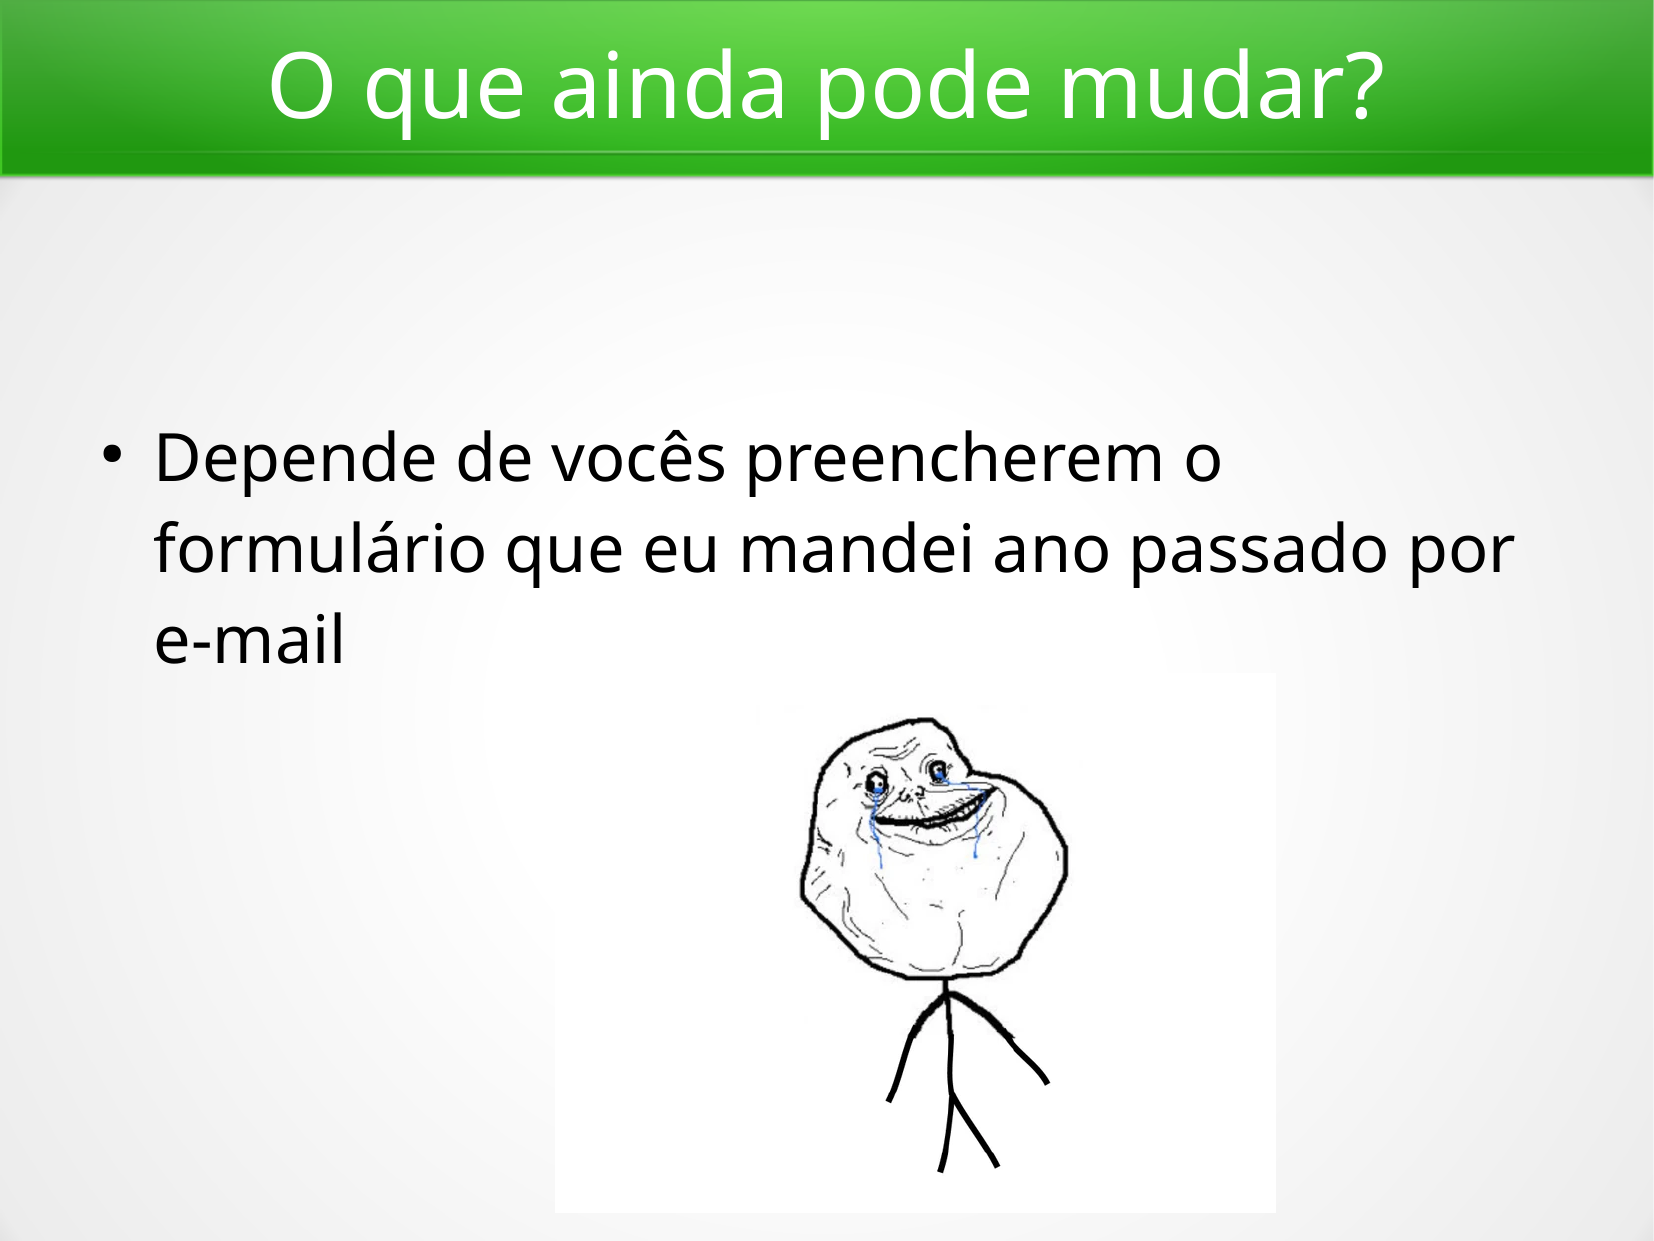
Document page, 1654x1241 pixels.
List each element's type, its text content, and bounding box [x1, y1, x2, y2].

list Depende de vocês preencherem o formulário que eu mandei ano passado por e-mail [82, 290, 1571, 1010]
title O que ainda pode mudar? [82, 11, 1571, 154]
picture [0, 0, 1654, 1241]
